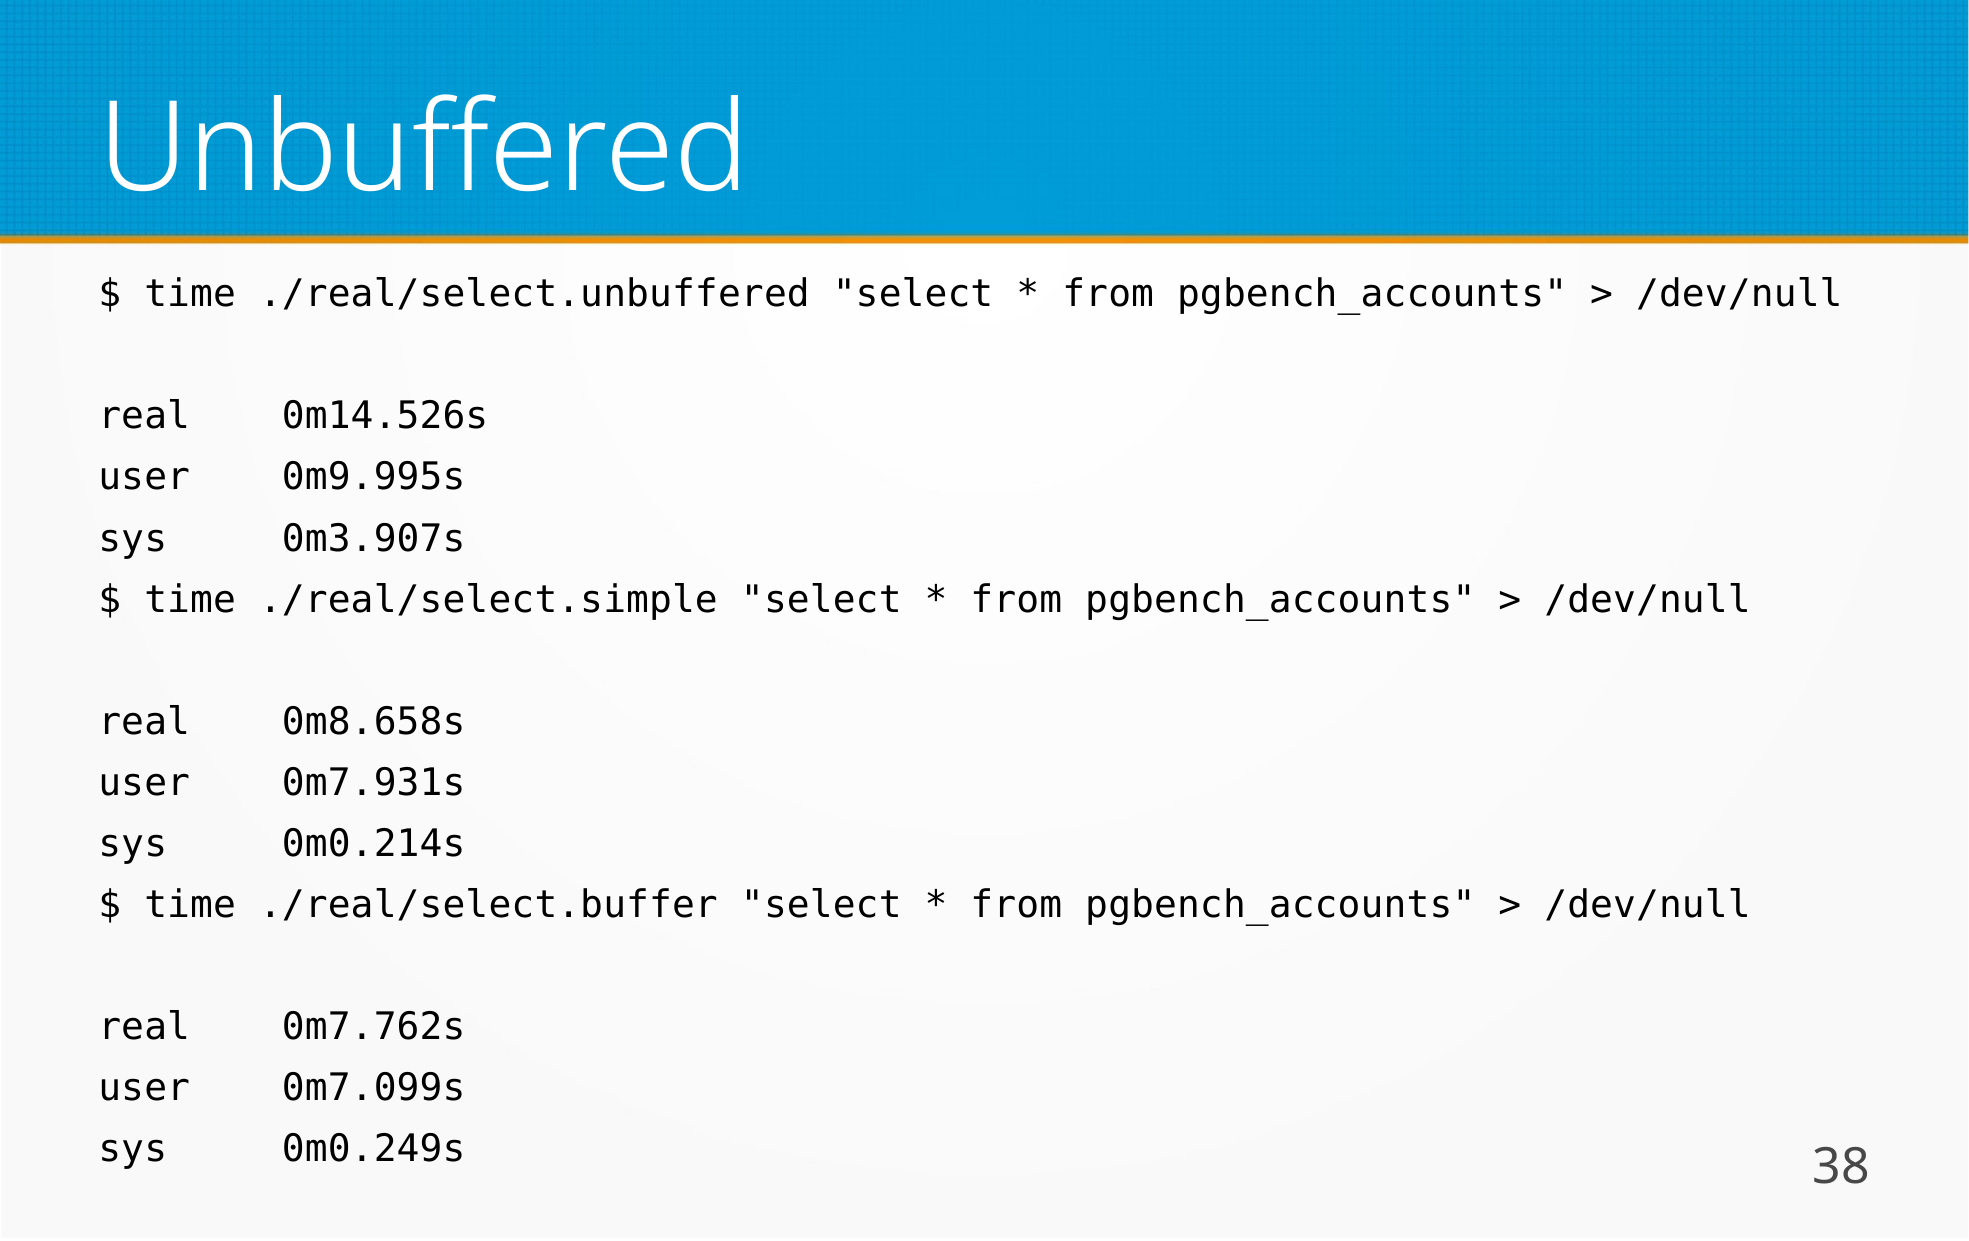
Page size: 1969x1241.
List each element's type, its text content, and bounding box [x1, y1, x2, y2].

list $ time ./real/select.unbuffered "select * from pgbench_accounts" > /dev/null real 0m14.526s user 0m9.995s sys 0m3.907s $ time ./real/select.simple "select * from pgbench_accounts" > /dev/null real 0m8.658s user 0m7.931s sys 0m0.214s $ time ./real/select.buffer "select * from pgbench_accounts" > /dev/null real 0m7.762s user 0m7.099s sys 0m0.249s [98, 271, 1861, 1193]
title Unbuffered [98, 19, 1870, 227]
picture [0, 233, 1969, 1241]
